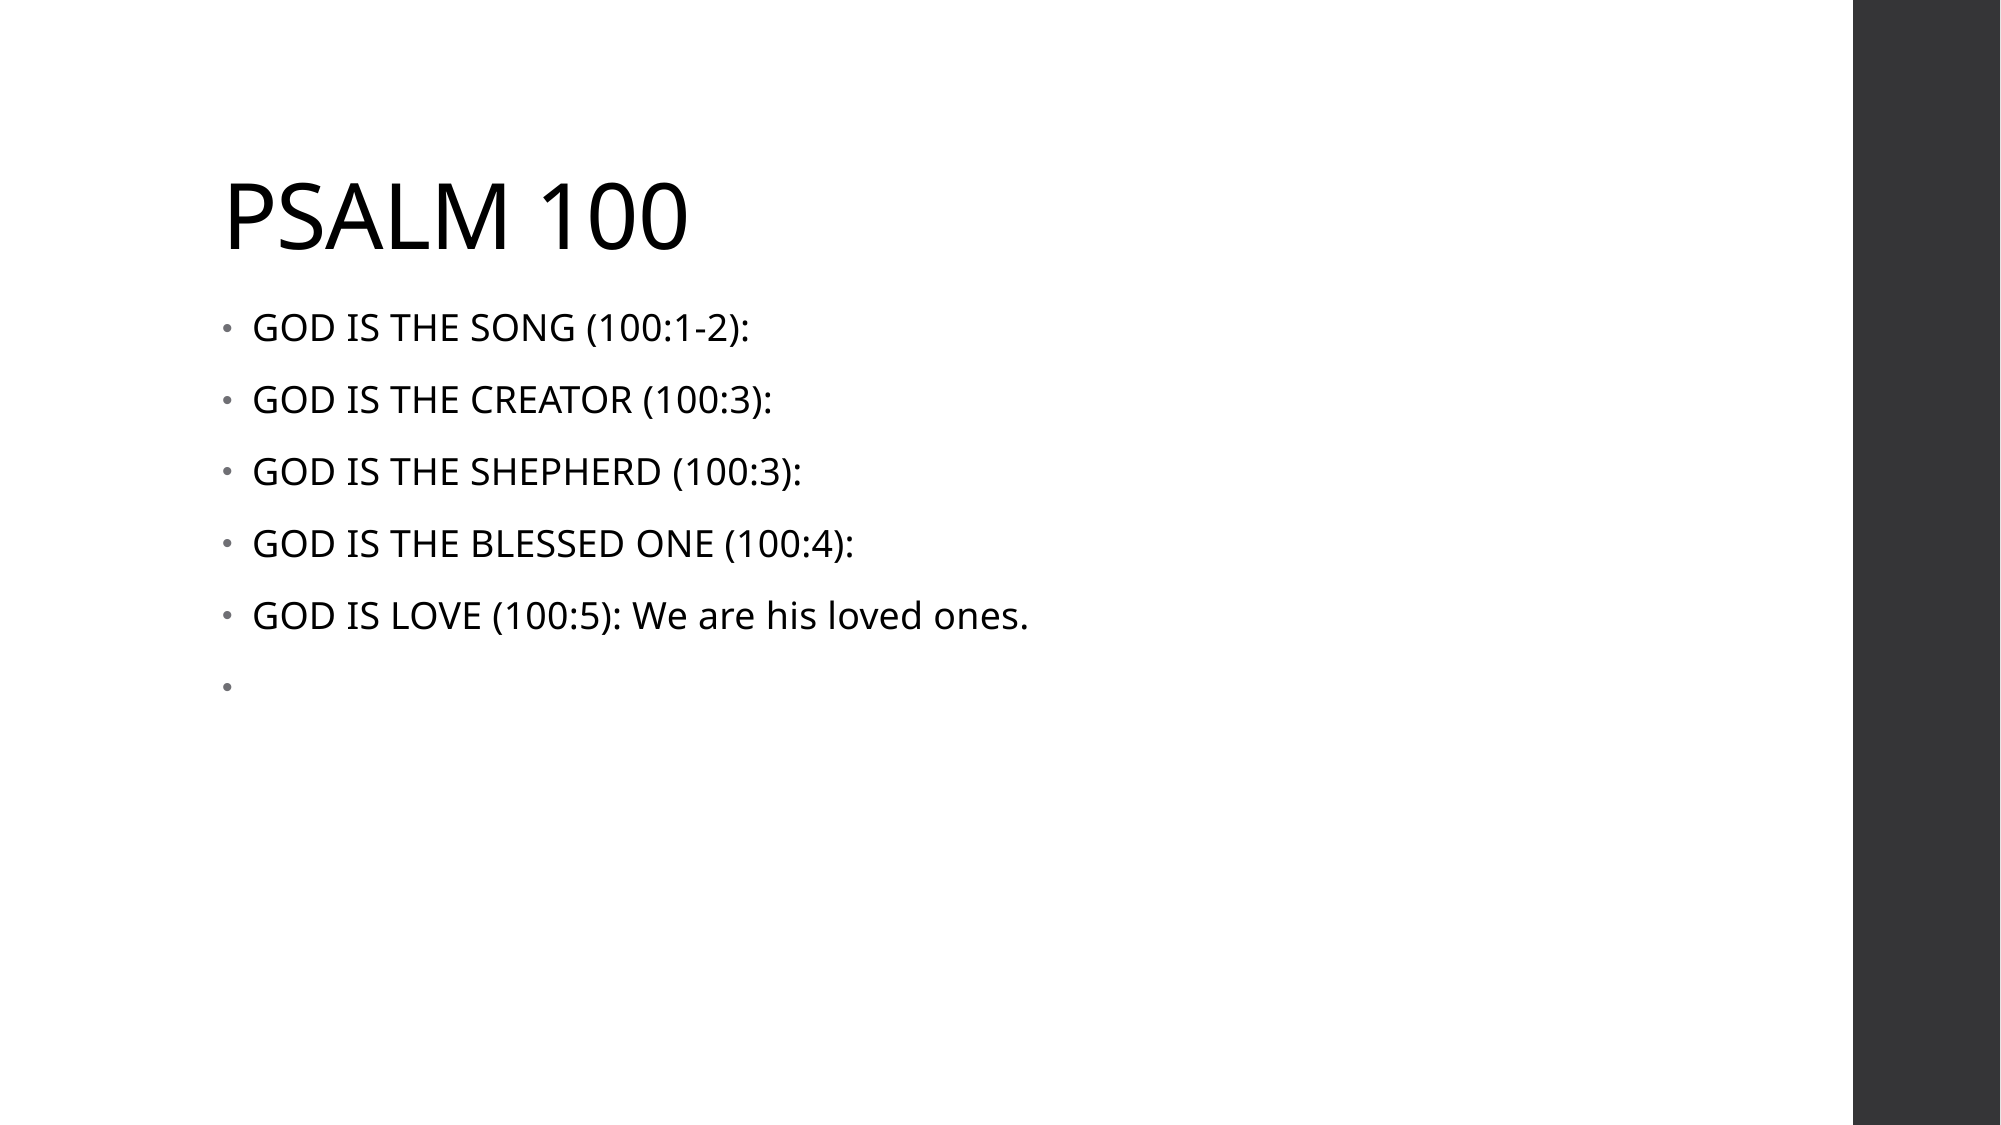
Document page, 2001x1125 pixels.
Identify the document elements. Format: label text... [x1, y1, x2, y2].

list GOD IS THE SONG (100:1-2): GOD IS THE CREATOR (100:3): GOD IS THE SHEPHERD (100:3): GOD IS THE BLESSED ONE (100:4): GOD IS LOVE (100:5): We are his loved ones. [206, 299, 1617, 1014]
title PSALM 100 [206, 60, 1797, 278]
